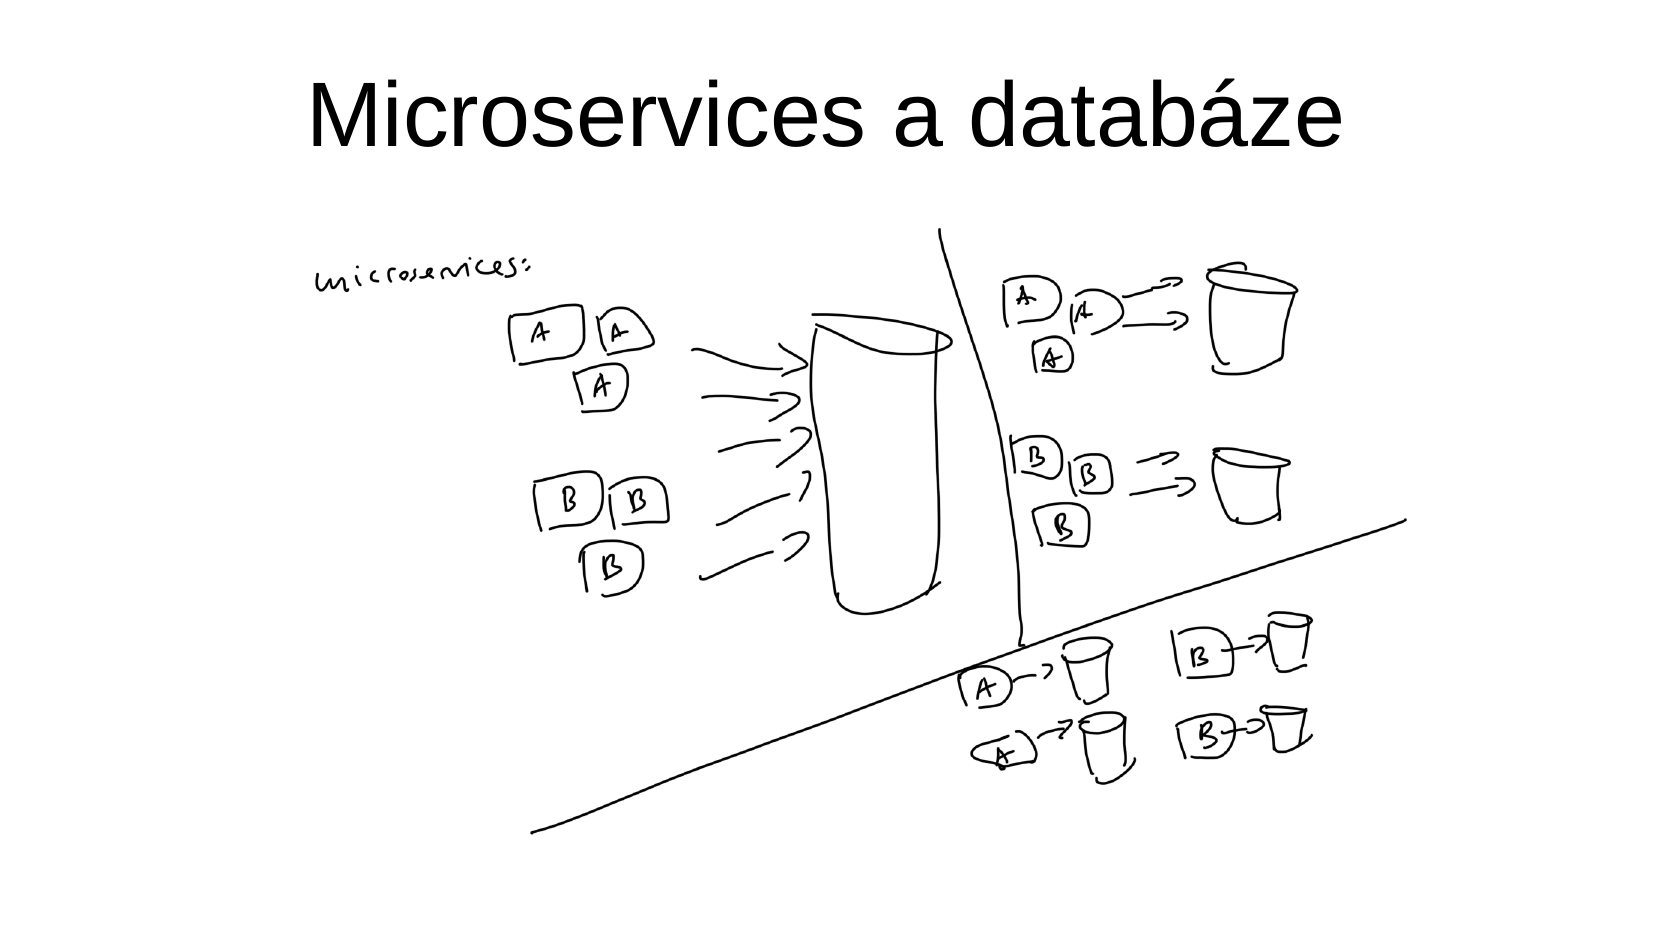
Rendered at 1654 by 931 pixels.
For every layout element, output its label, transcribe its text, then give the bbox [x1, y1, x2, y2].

title Microservices a databáze [82, 37, 1571, 193]
picture [225, 192, 1426, 913]
